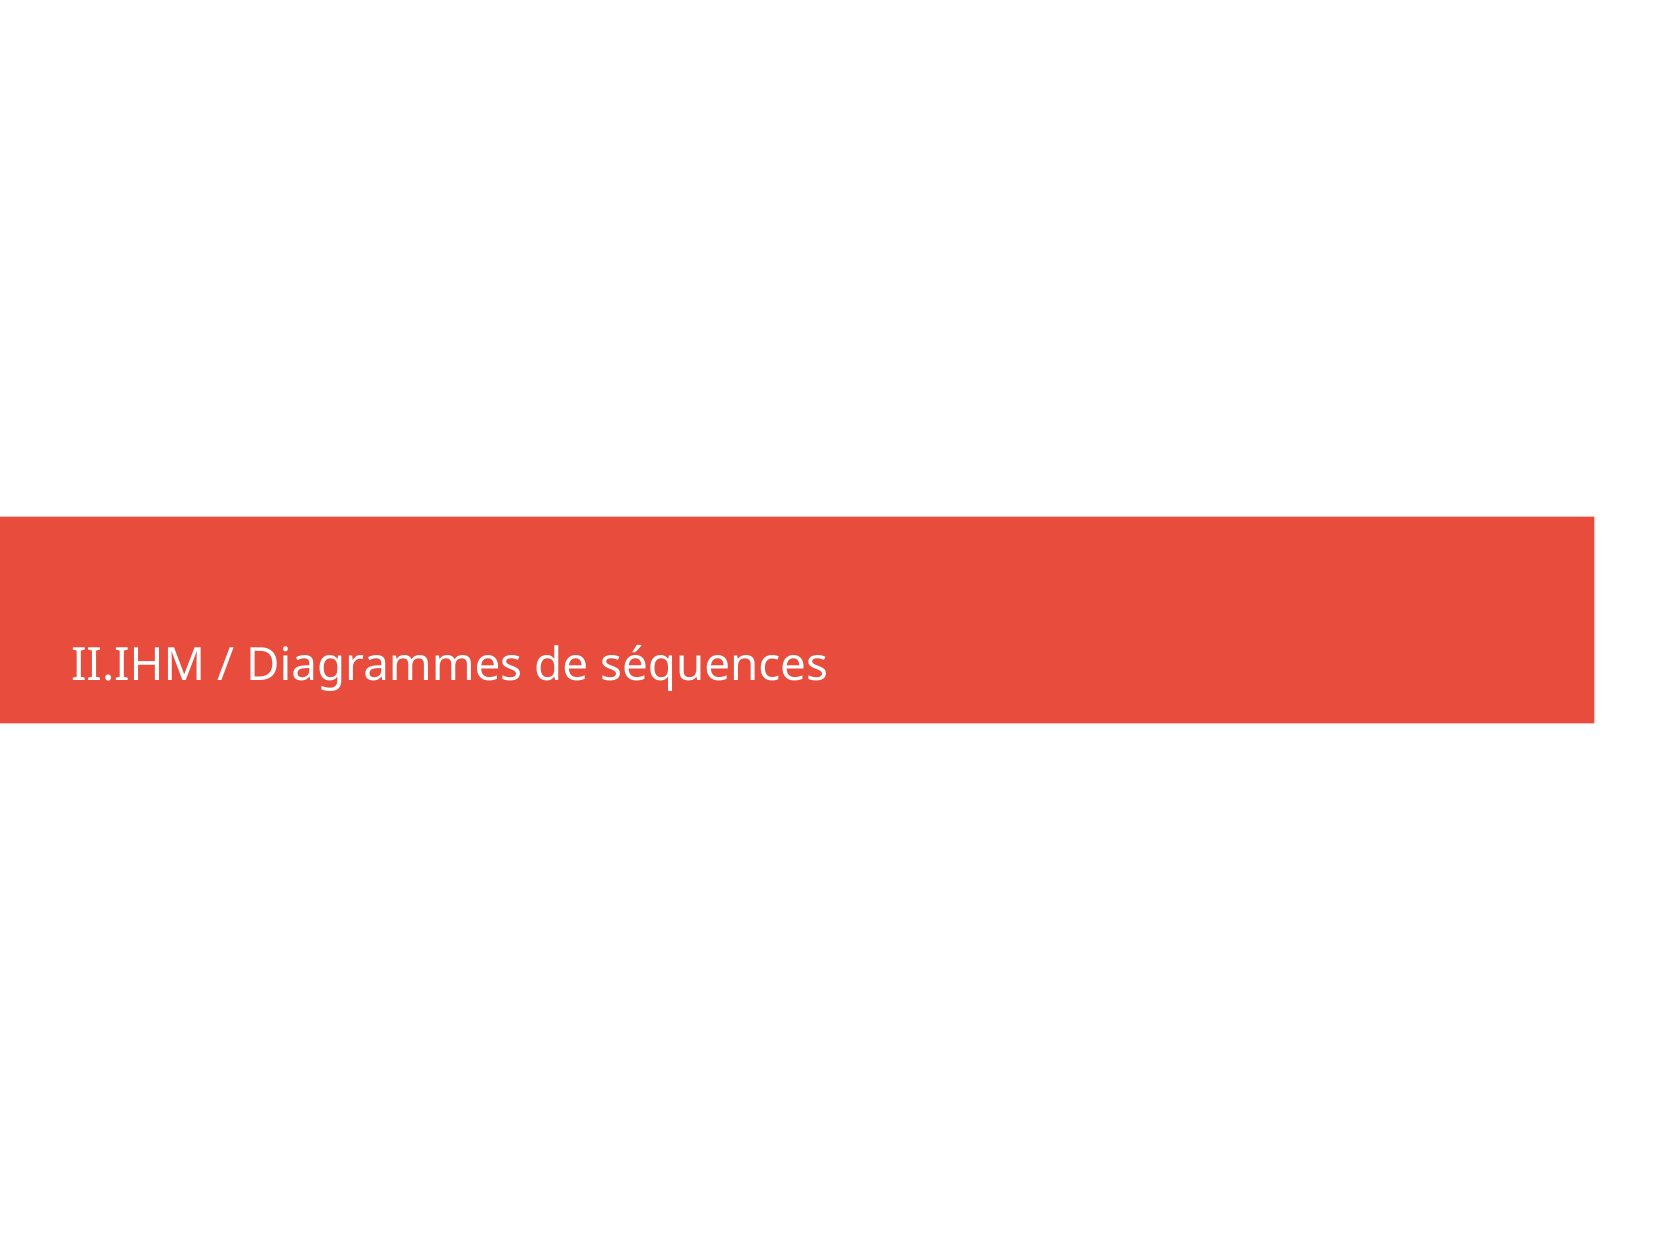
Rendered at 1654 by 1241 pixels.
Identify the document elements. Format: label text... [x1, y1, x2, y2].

title II.IHM / Diagrammes de séquences [59, 546, 1595, 694]
